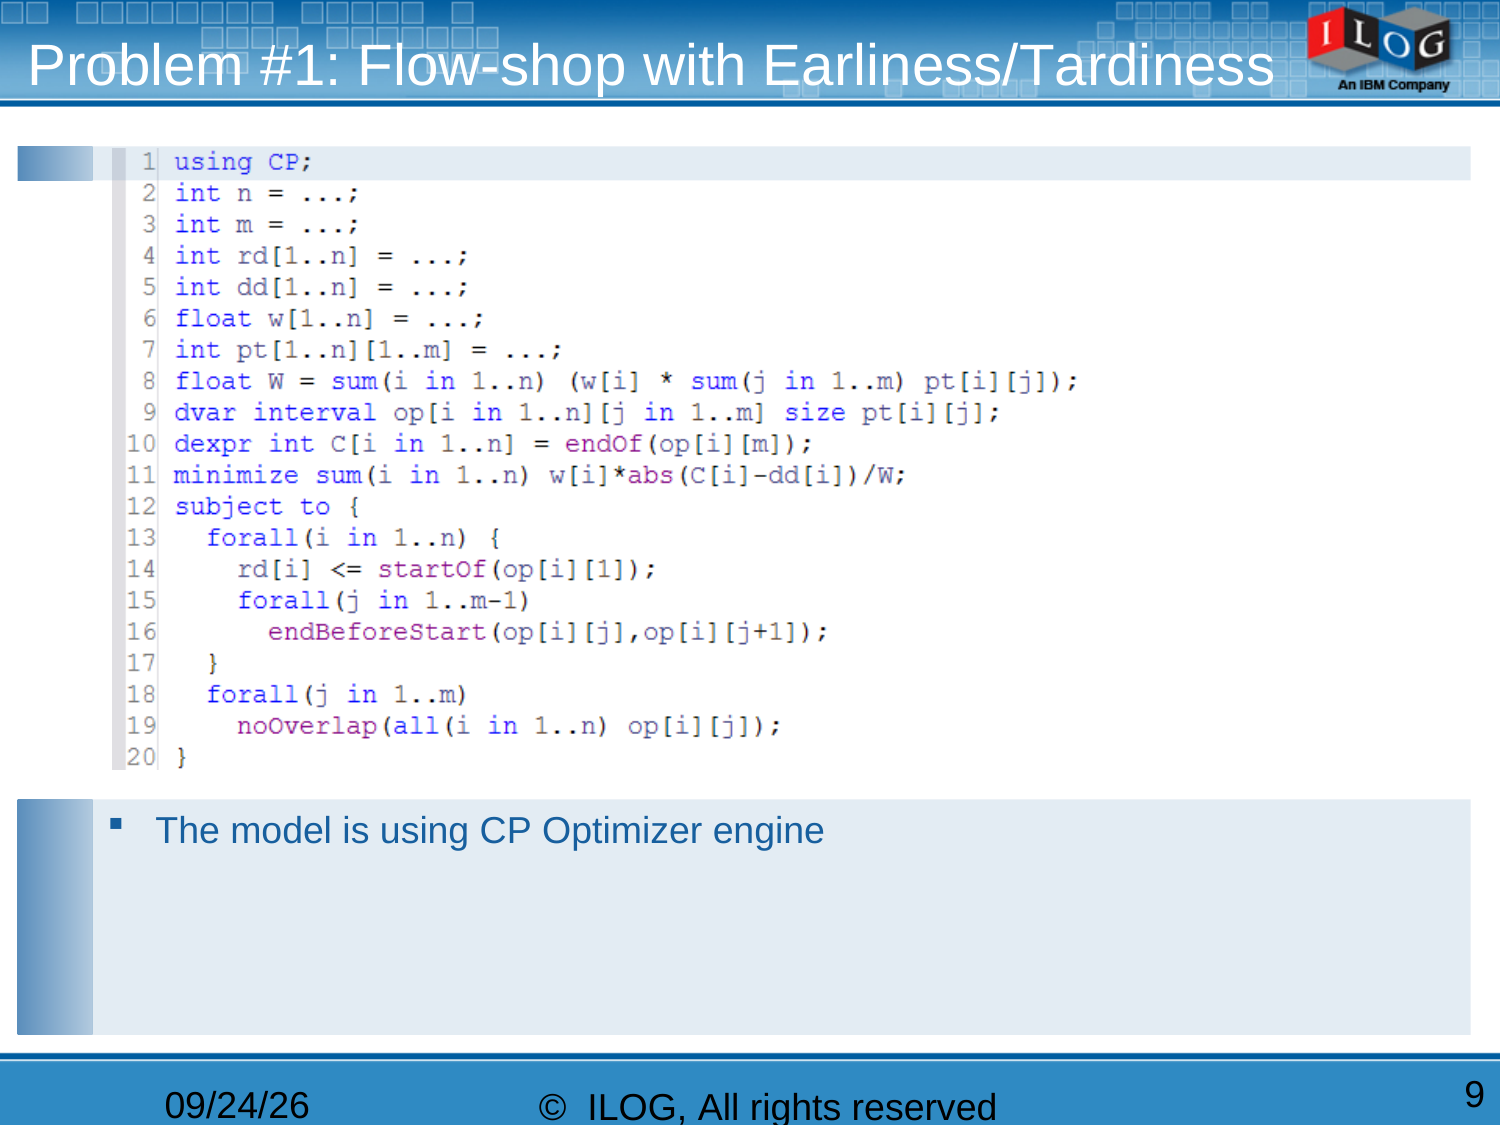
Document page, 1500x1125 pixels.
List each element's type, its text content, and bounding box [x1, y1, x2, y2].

title Problem #1: Flow-shop with Earliness/Tardiness [12, 0, 1300, 144]
text_box The model is using CP Optimizer engine [92, 798, 1471, 1000]
text_box [17, 799, 1471, 1035]
picture [0, 0, 1500, 1125]
picture [775, 1102, 785, 1118]
text_box [17, 146, 1471, 181]
